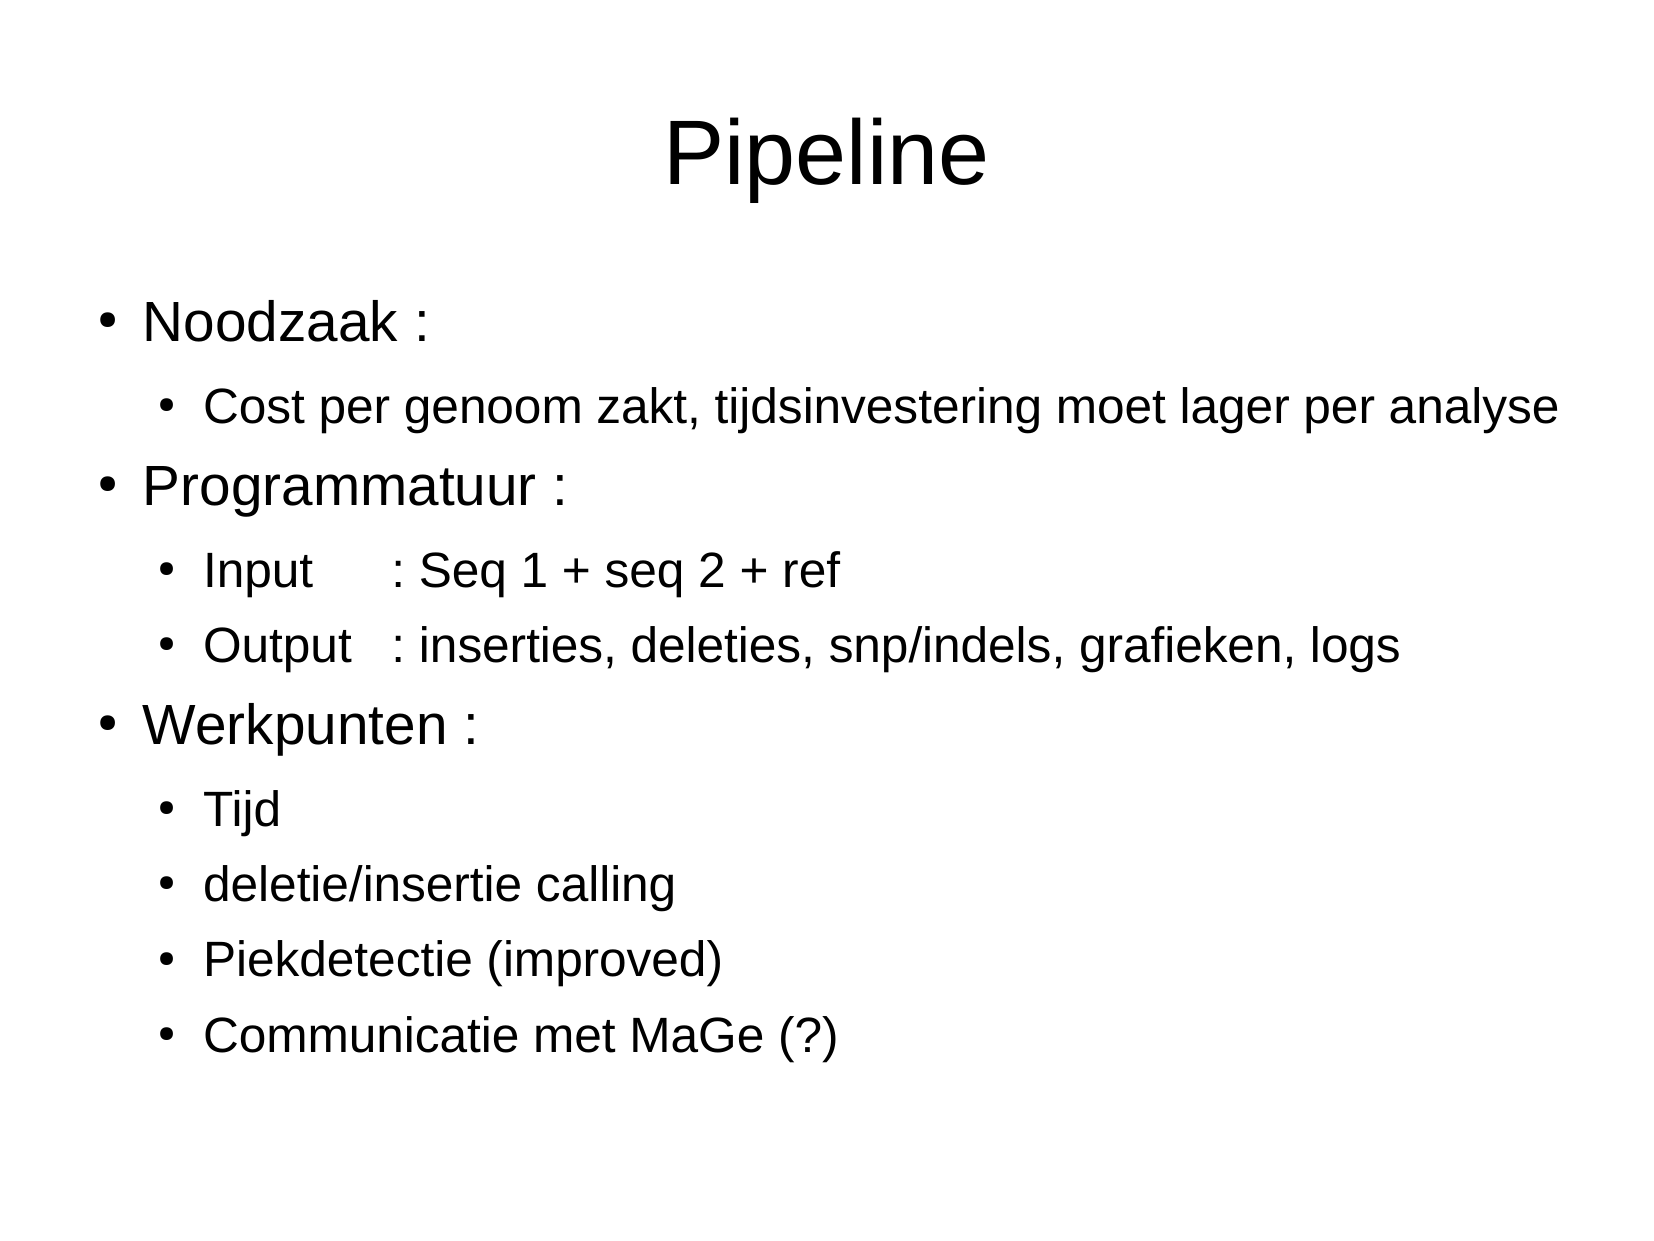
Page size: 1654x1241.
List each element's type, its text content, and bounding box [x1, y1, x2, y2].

list Noodzaak : Cost per genoom zakt, tijdsinvestering moet lager per analyse Programmatuur : Input : Seq 1 + seq 2 + ref Output : inserties, deleties, snp/indels, grafieken, logs Werkpunten : Tijd deletie/insertie calling Piekdetectie (improved) Communicatie met MaGe (?) [82, 290, 1571, 1109]
title Pipeline [82, 56, 1571, 250]
